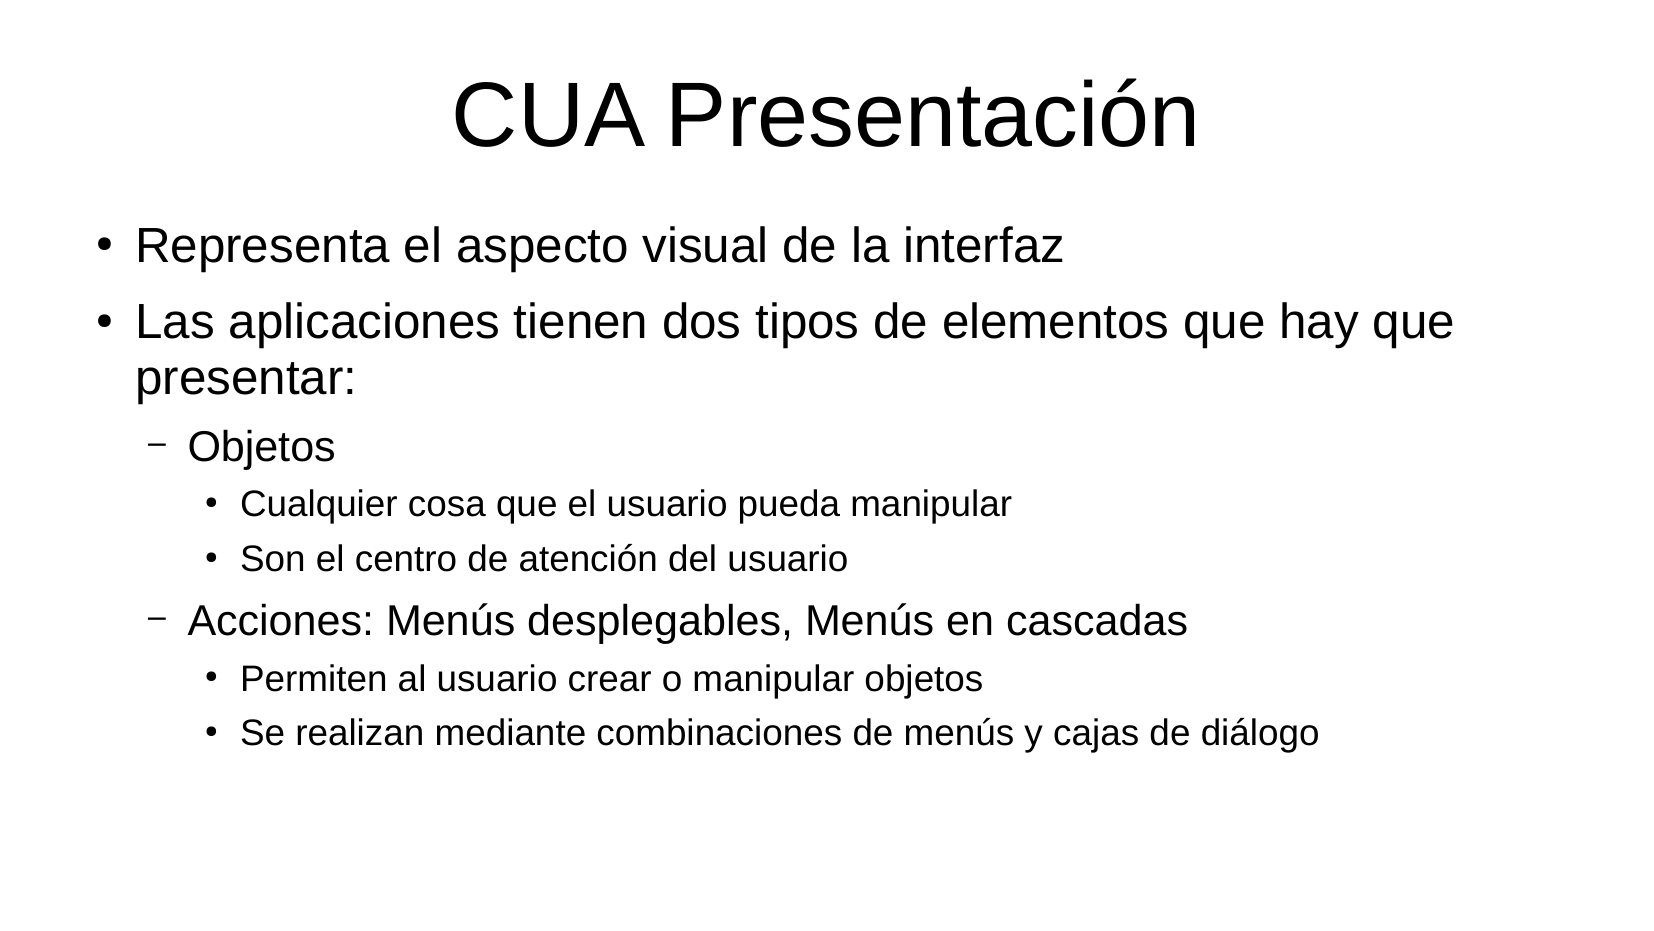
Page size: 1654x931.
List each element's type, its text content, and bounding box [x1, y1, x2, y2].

list Representa el aspecto visual de la interfaz Las aplicaciones tienen dos tipos de elementos que hay que presentar: Objetos Cualquier cosa que el usuario pueda manipular Son el centro de atención del usuario Acciones: Menús desplegables, Menús en cascadas Permiten al usuario crear o manipular objetos Se realizan mediante combinaciones de menús y cajas de diálogo [82, 217, 1571, 758]
title CUA Presentación [82, 37, 1571, 193]
